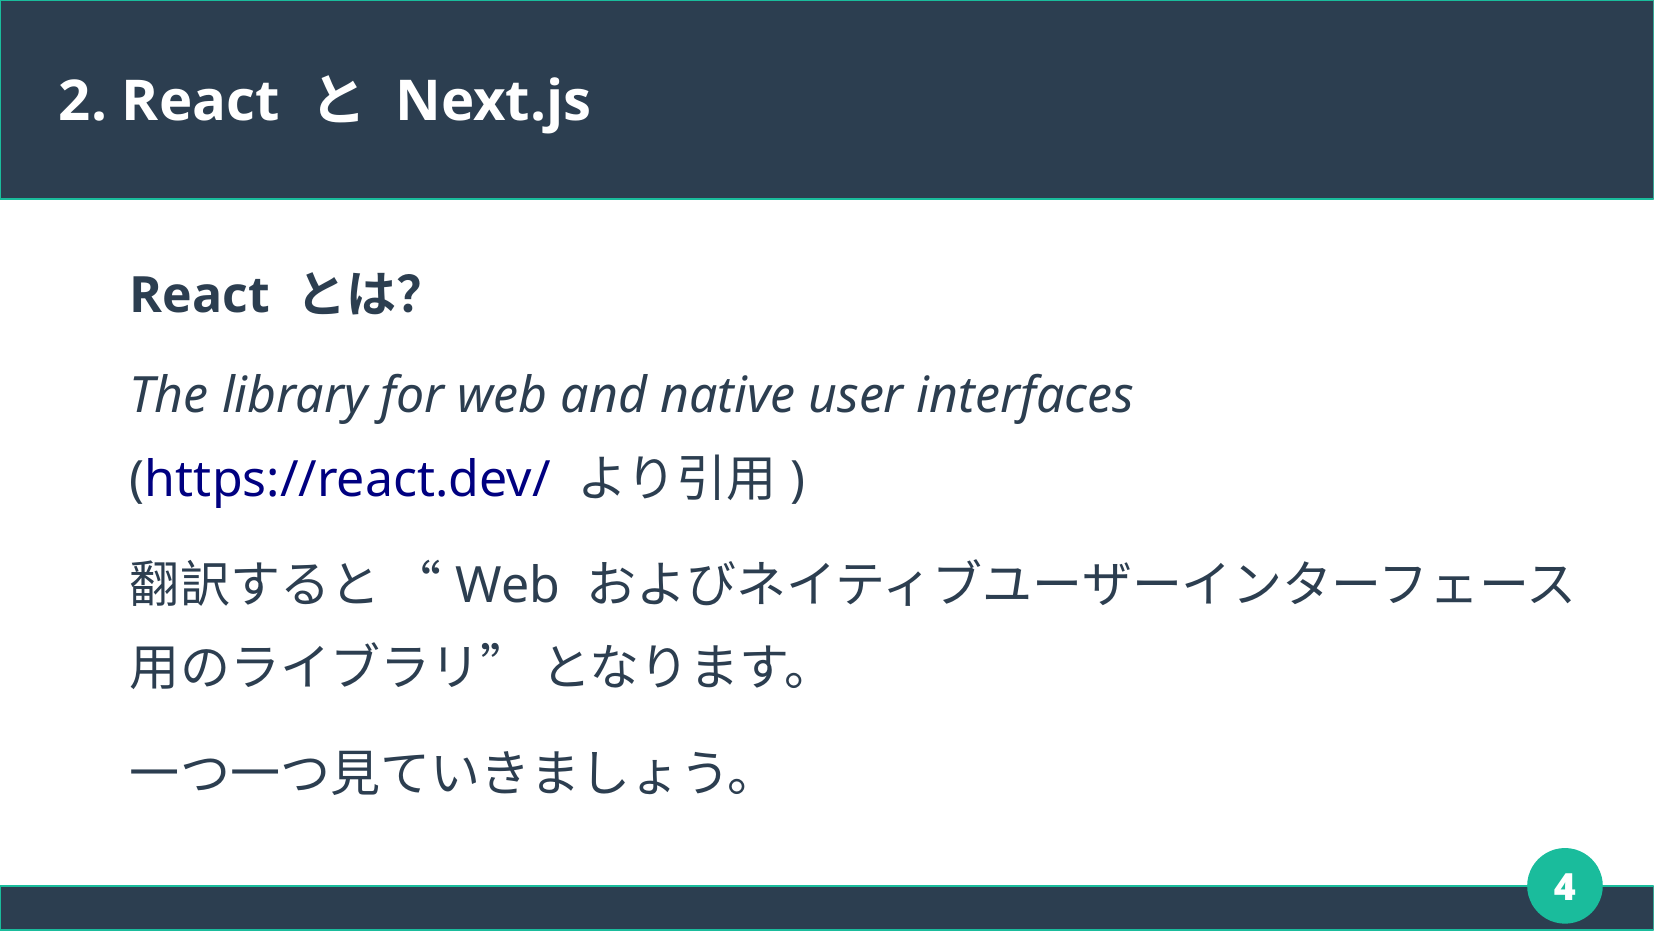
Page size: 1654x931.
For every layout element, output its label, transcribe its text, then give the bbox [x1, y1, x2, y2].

list React とは？ The library for web and native user interfaces (https://react.dev/ より引用) 翻訳すると “Web およびネイティブユーザーインターフェース用のライブラリ” となります。 一つ一つ見ていきましょう。 [59, 243, 1595, 864]
title 2. React と Next.js [59, 37, 1595, 156]
